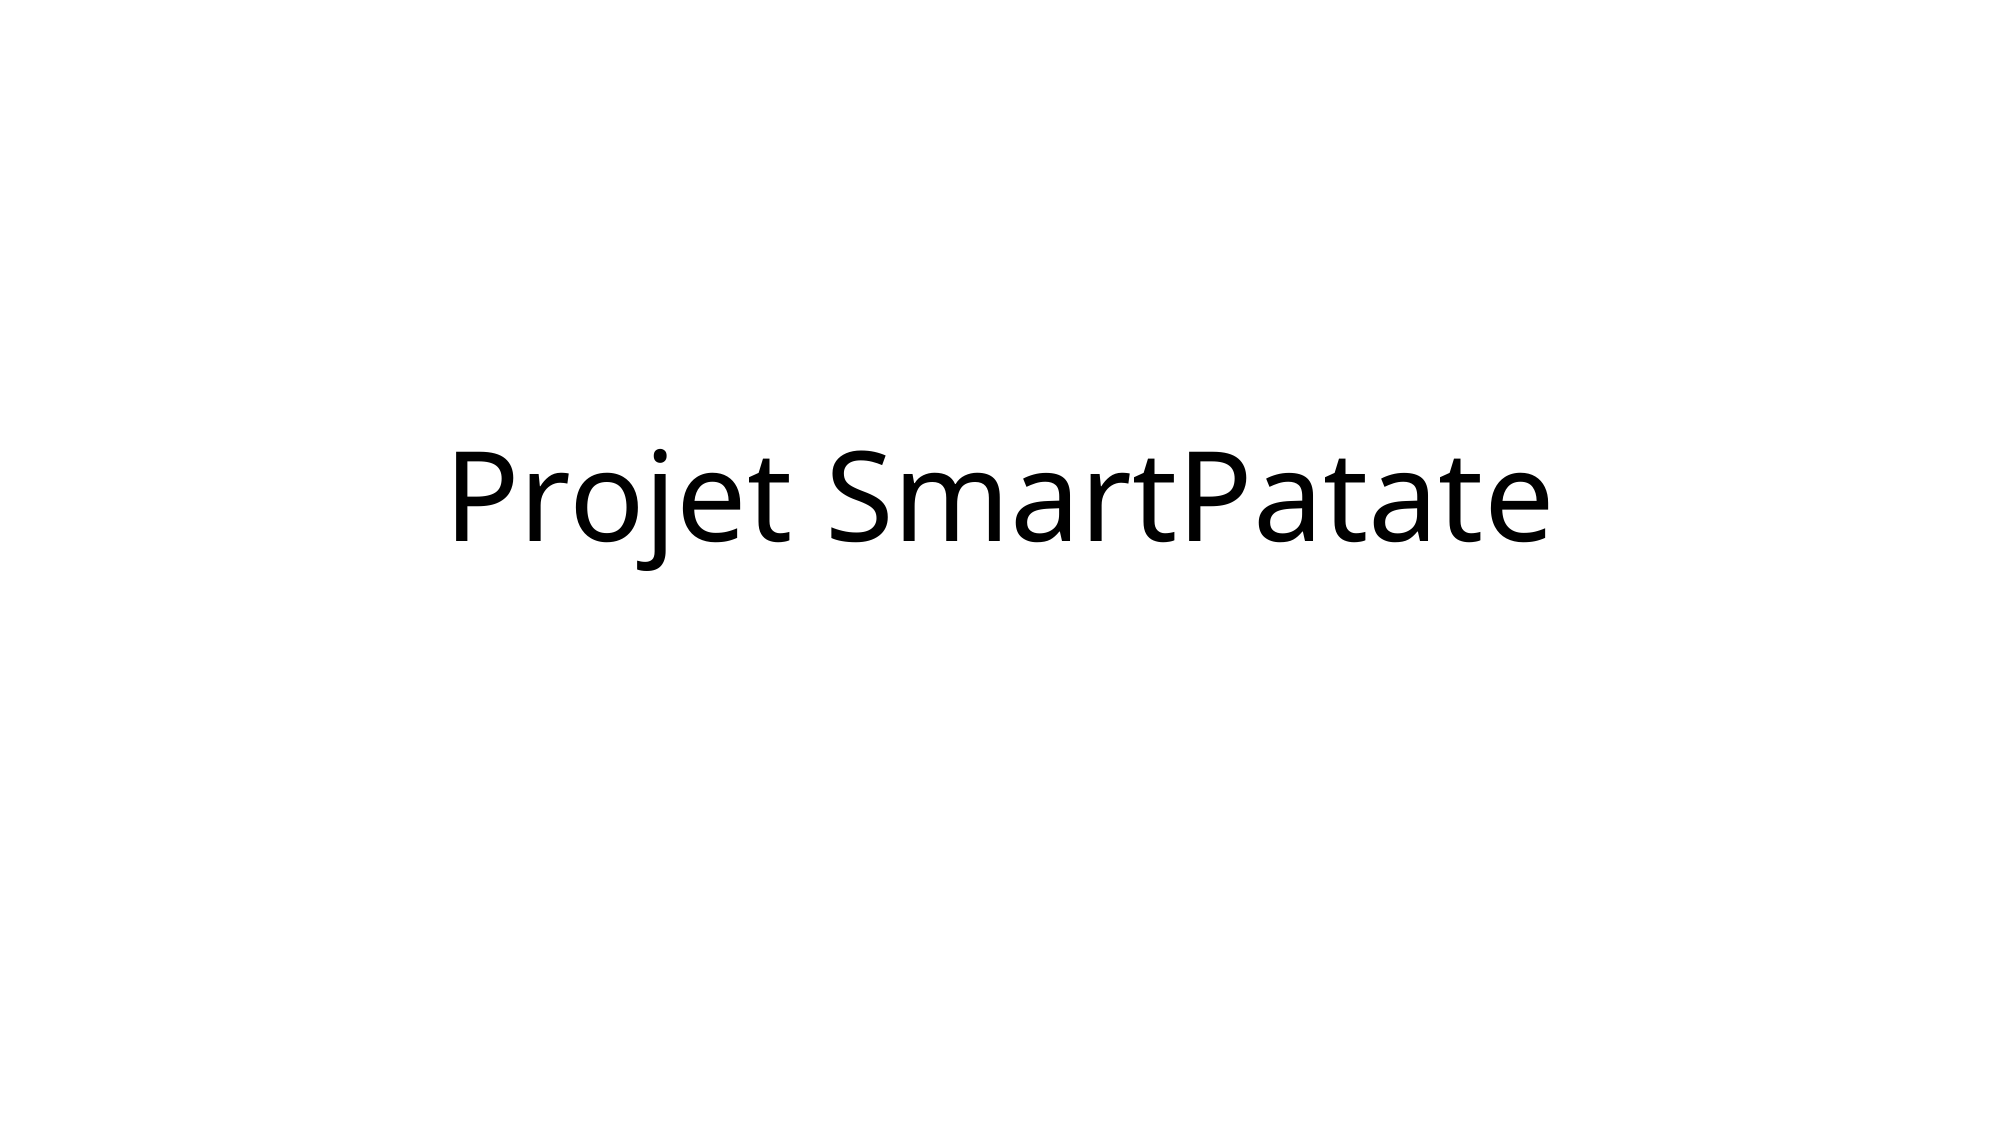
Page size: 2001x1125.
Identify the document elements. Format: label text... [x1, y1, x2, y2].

title Projet SmartPatate [249, 184, 1750, 576]
